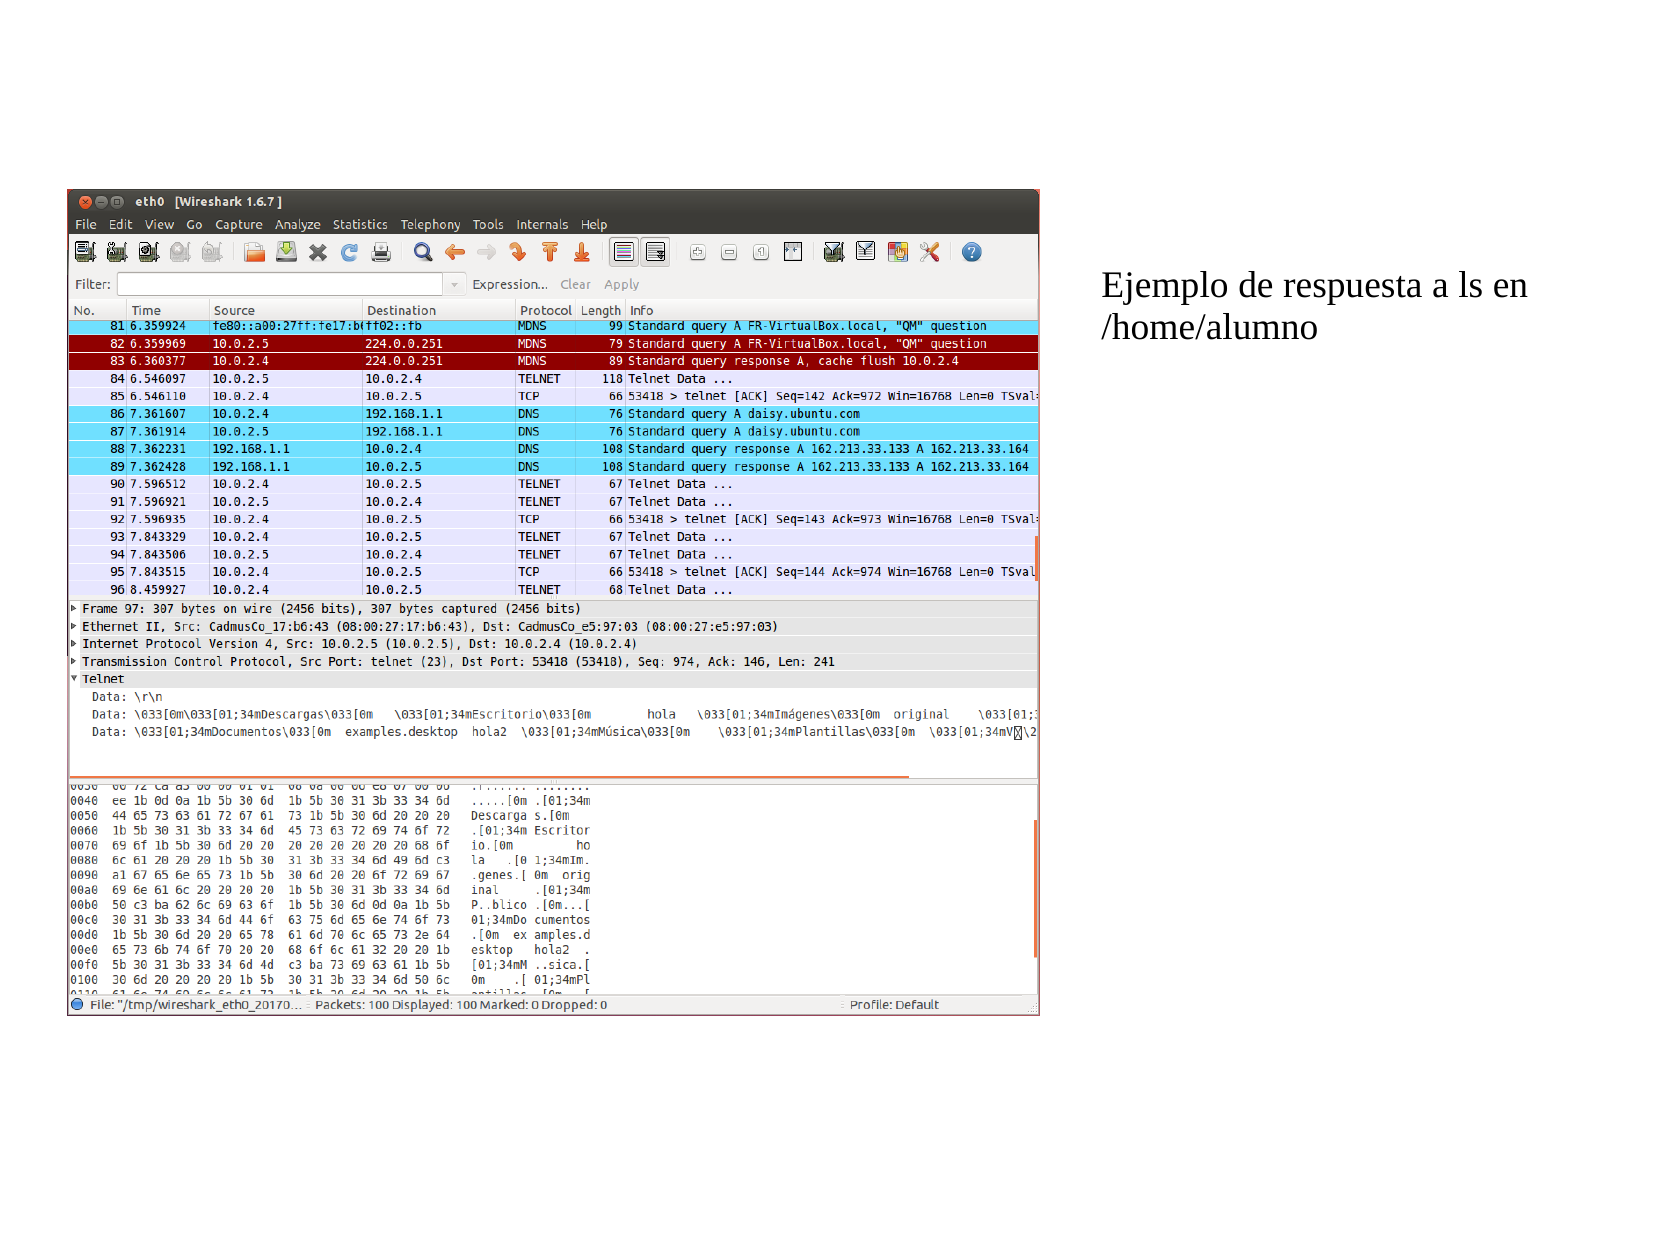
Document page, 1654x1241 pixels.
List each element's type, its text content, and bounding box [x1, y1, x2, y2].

text_box Ejemplo de respuesta a ls en /home/alumno [1086, 256, 1595, 355]
picture [67, 189, 1040, 1016]
